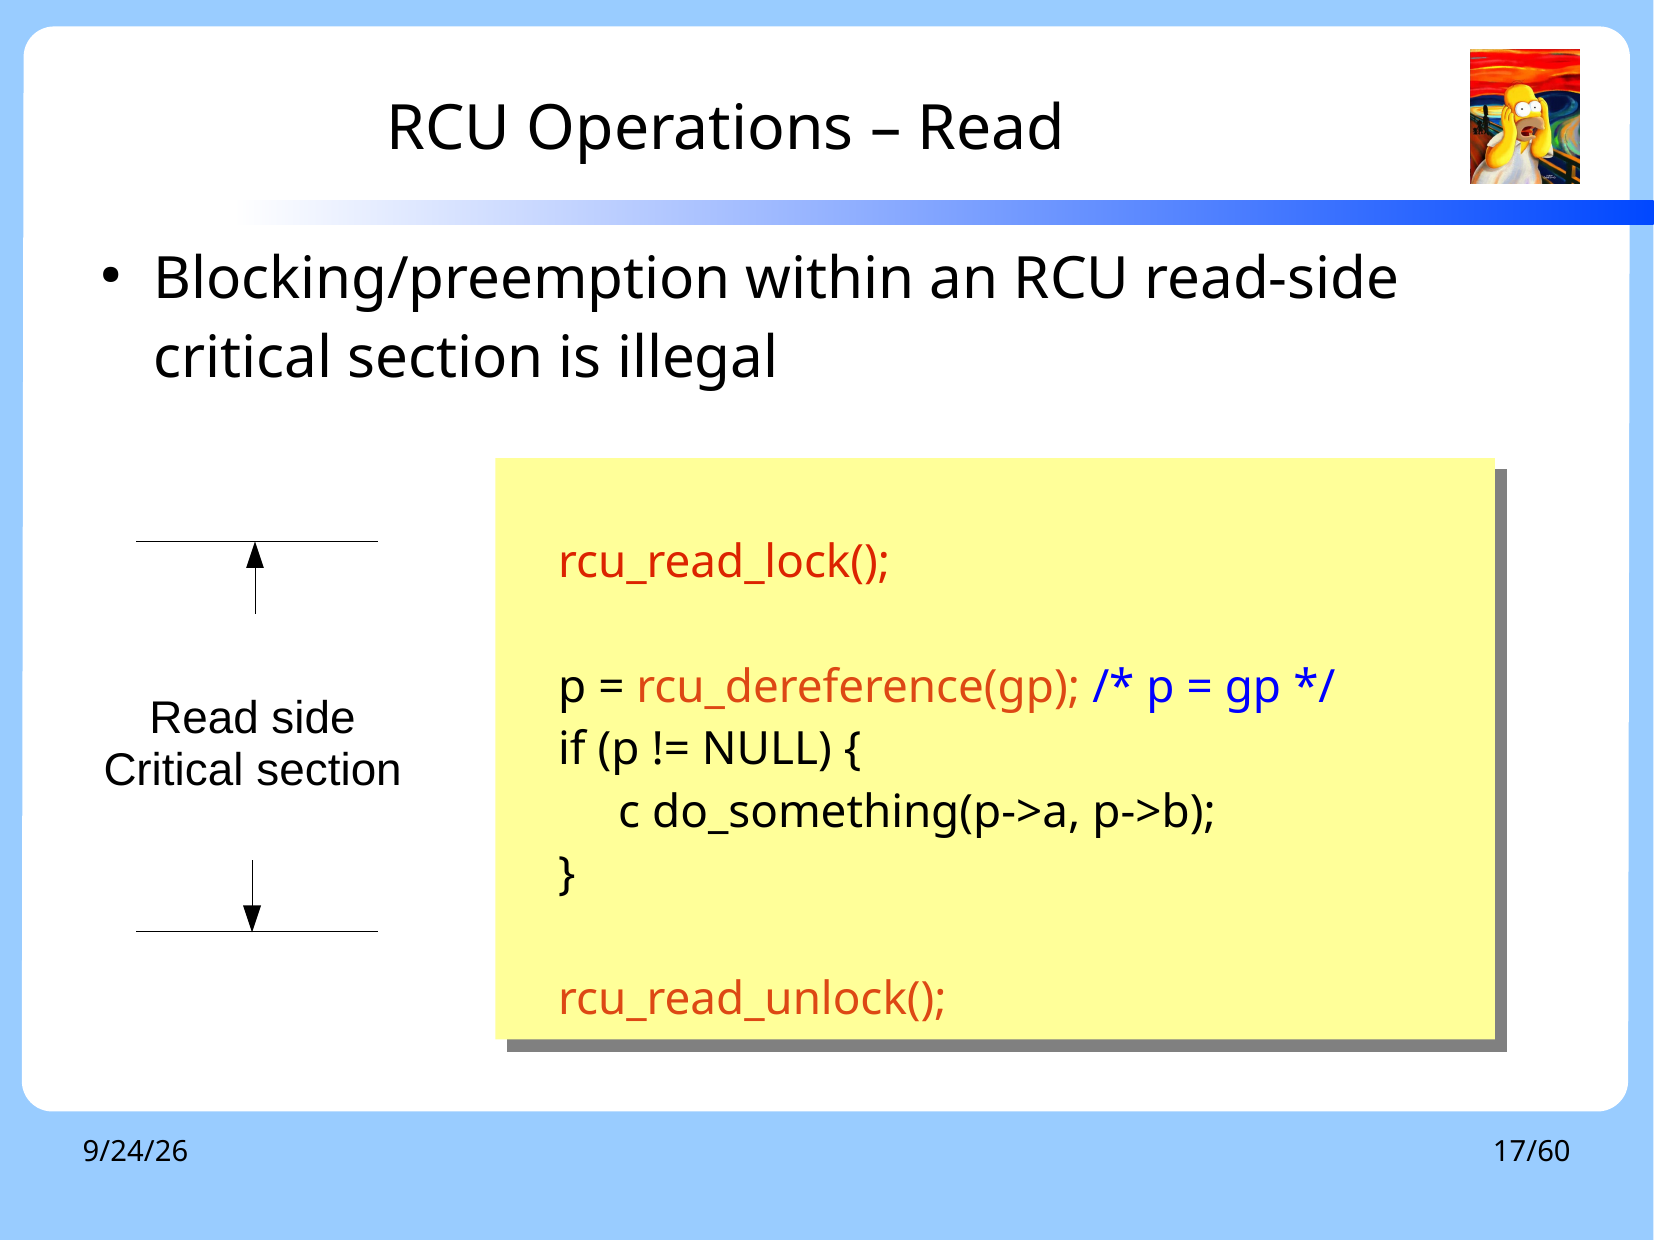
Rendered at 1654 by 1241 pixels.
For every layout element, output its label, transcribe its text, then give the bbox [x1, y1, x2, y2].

list Blocking/preemption within an RCU read-side critical section is illegal [82, 236, 1571, 956]
picture [1470, 49, 1580, 184]
text_box rcu_read_lock(); p = rcu_dereference(gp); /* p = gp */ if (p != NULL) { c do_something(p->a, p->b); } rcu_read_unlock(); [495, 956, 1495, 1040]
title RCU Operations – Read [82, 49, 1371, 201]
